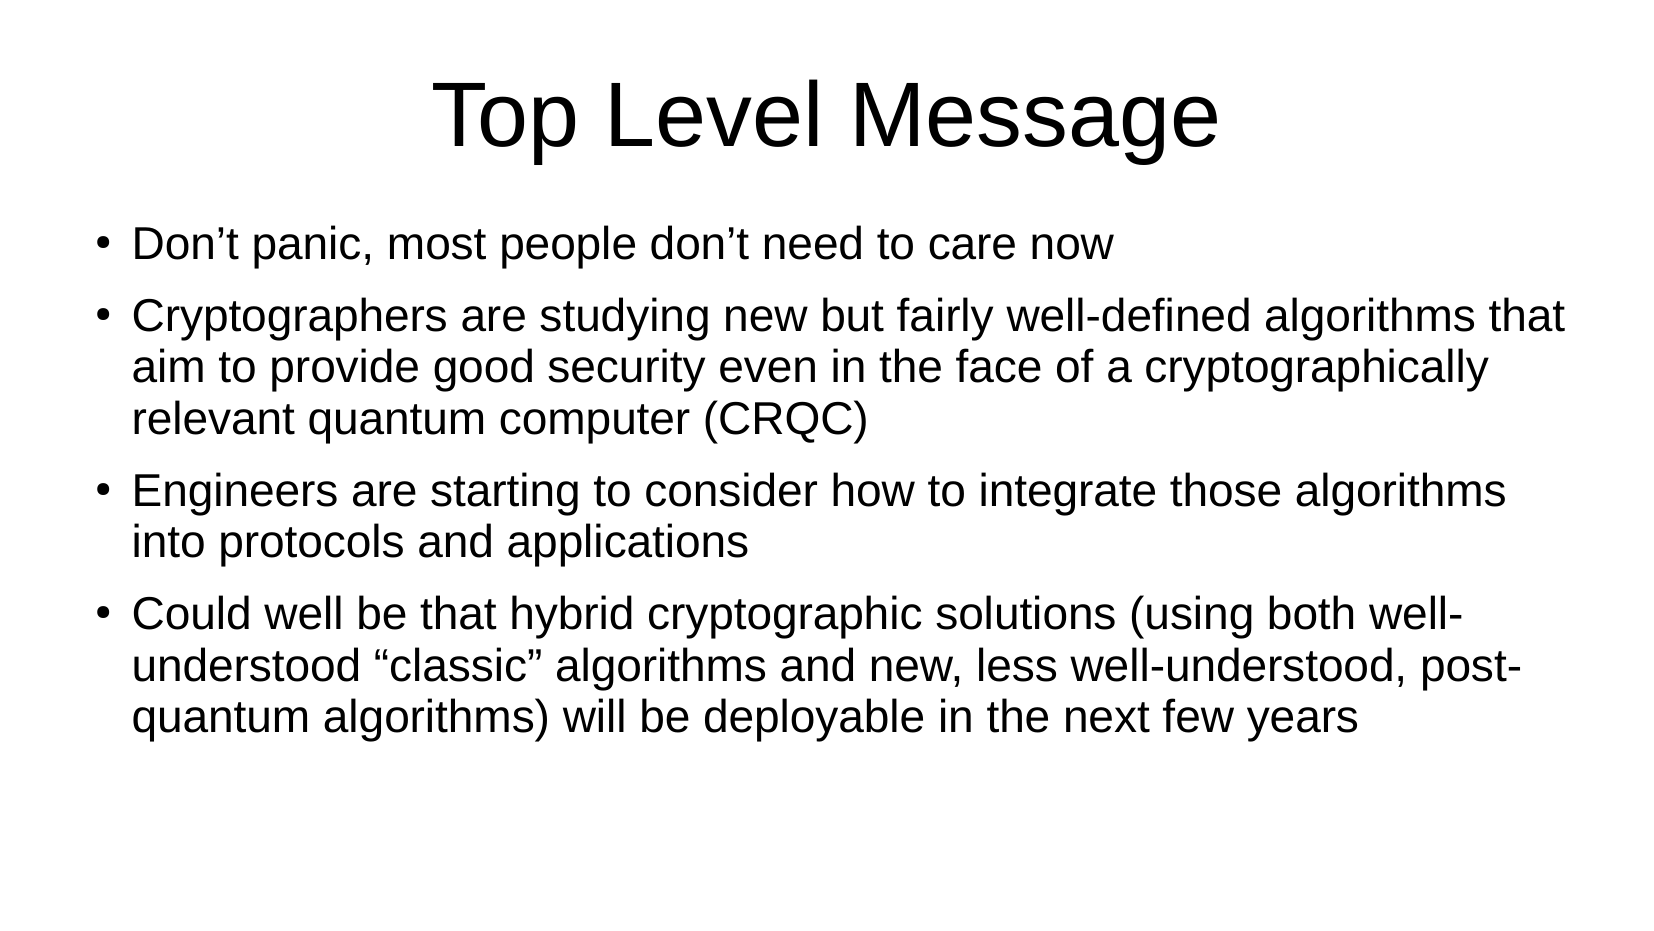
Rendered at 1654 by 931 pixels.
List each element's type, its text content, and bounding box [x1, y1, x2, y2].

title Top Level Message [82, 37, 1571, 193]
list Don’t panic, most people don’t need to care now Cryptographers are studying new but fairly well-defined algorithms that aim to provide good security even in the face of a cryptographically relevant quantum computer (CRQC) Engineers are starting to consider how to integrate those algorithms into protocols and applications Could well be that hybrid cryptographic solutions (using both well-understood “classic” algorithms and new, less well-understood, post-quantum algorithms) will be deployable in the next few years [82, 217, 1571, 758]
